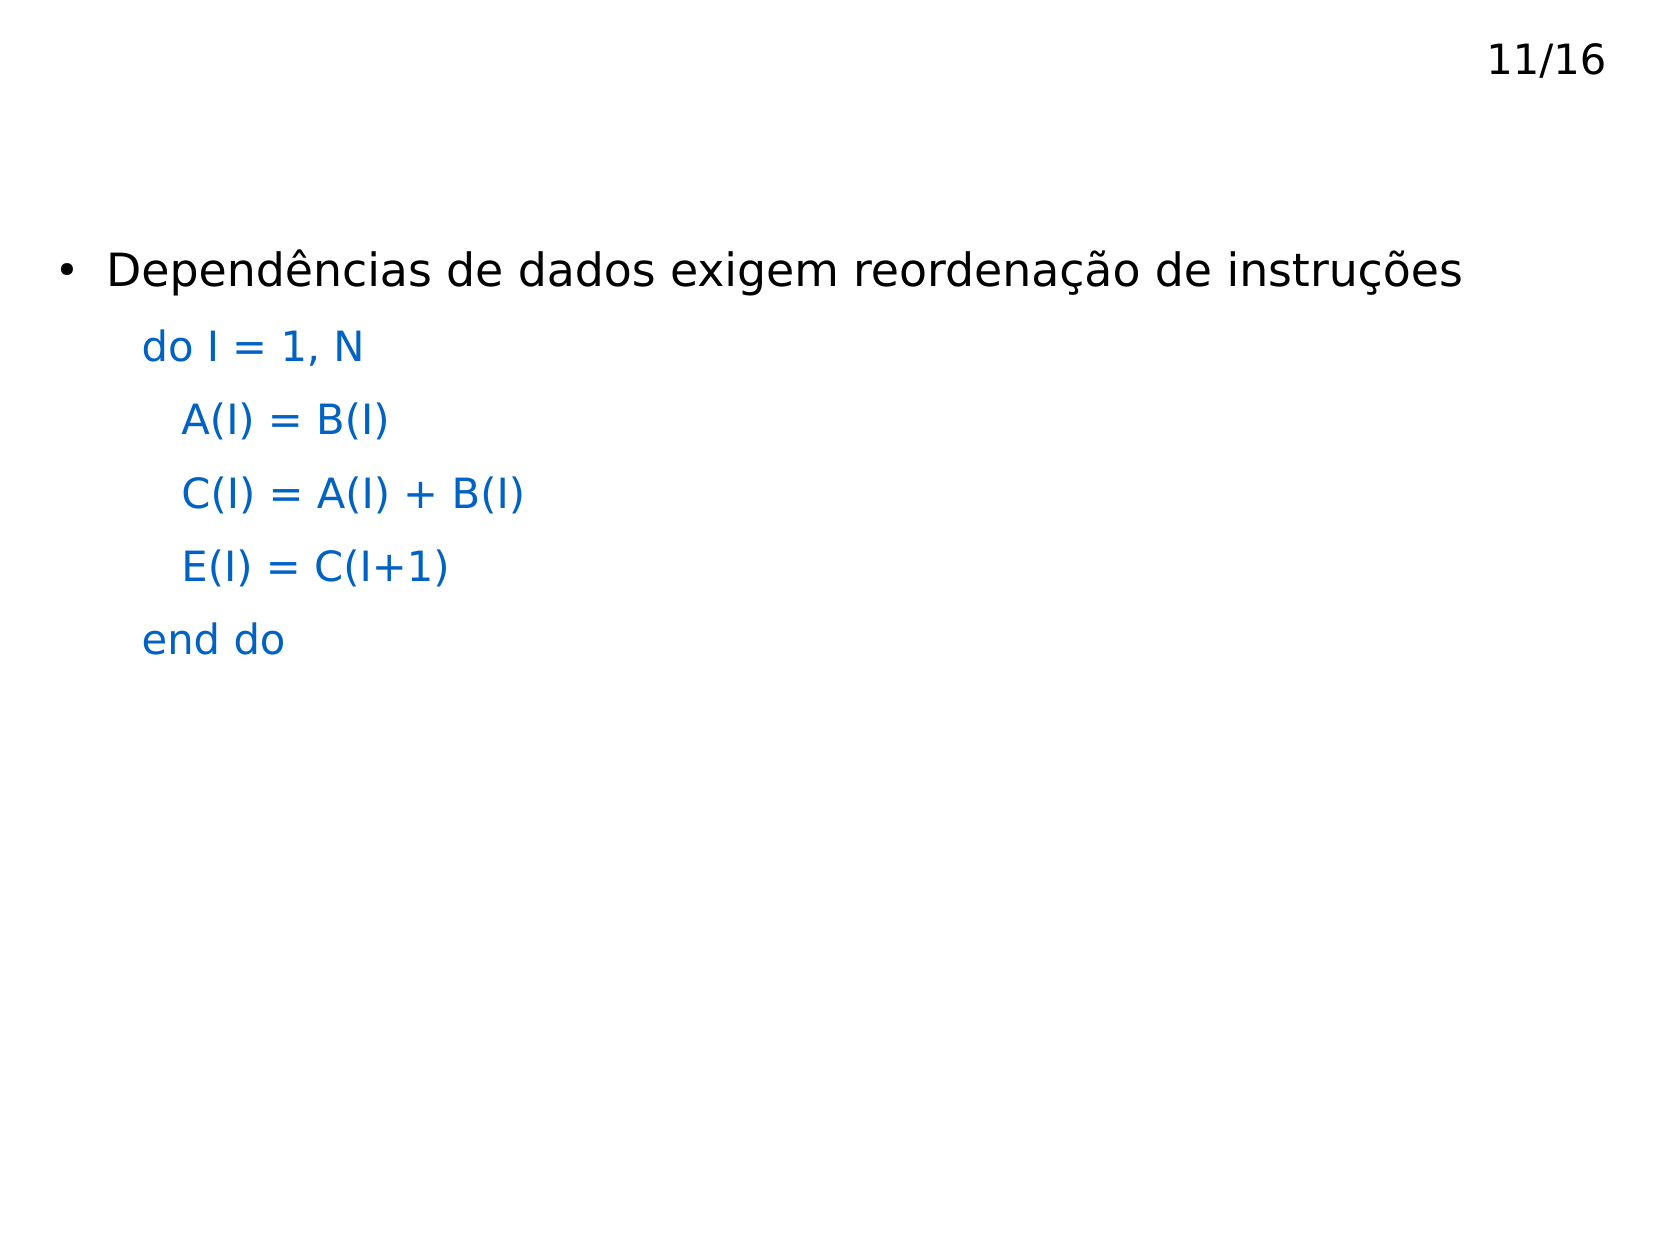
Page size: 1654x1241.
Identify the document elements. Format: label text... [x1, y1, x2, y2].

list Dependências de dados exigem reordenação de instruções do I = 1, N A(I) = B(I) C(I) = A(I) + B(I) E(I) = C(I+1) end do [59, 236, 1595, 1211]
